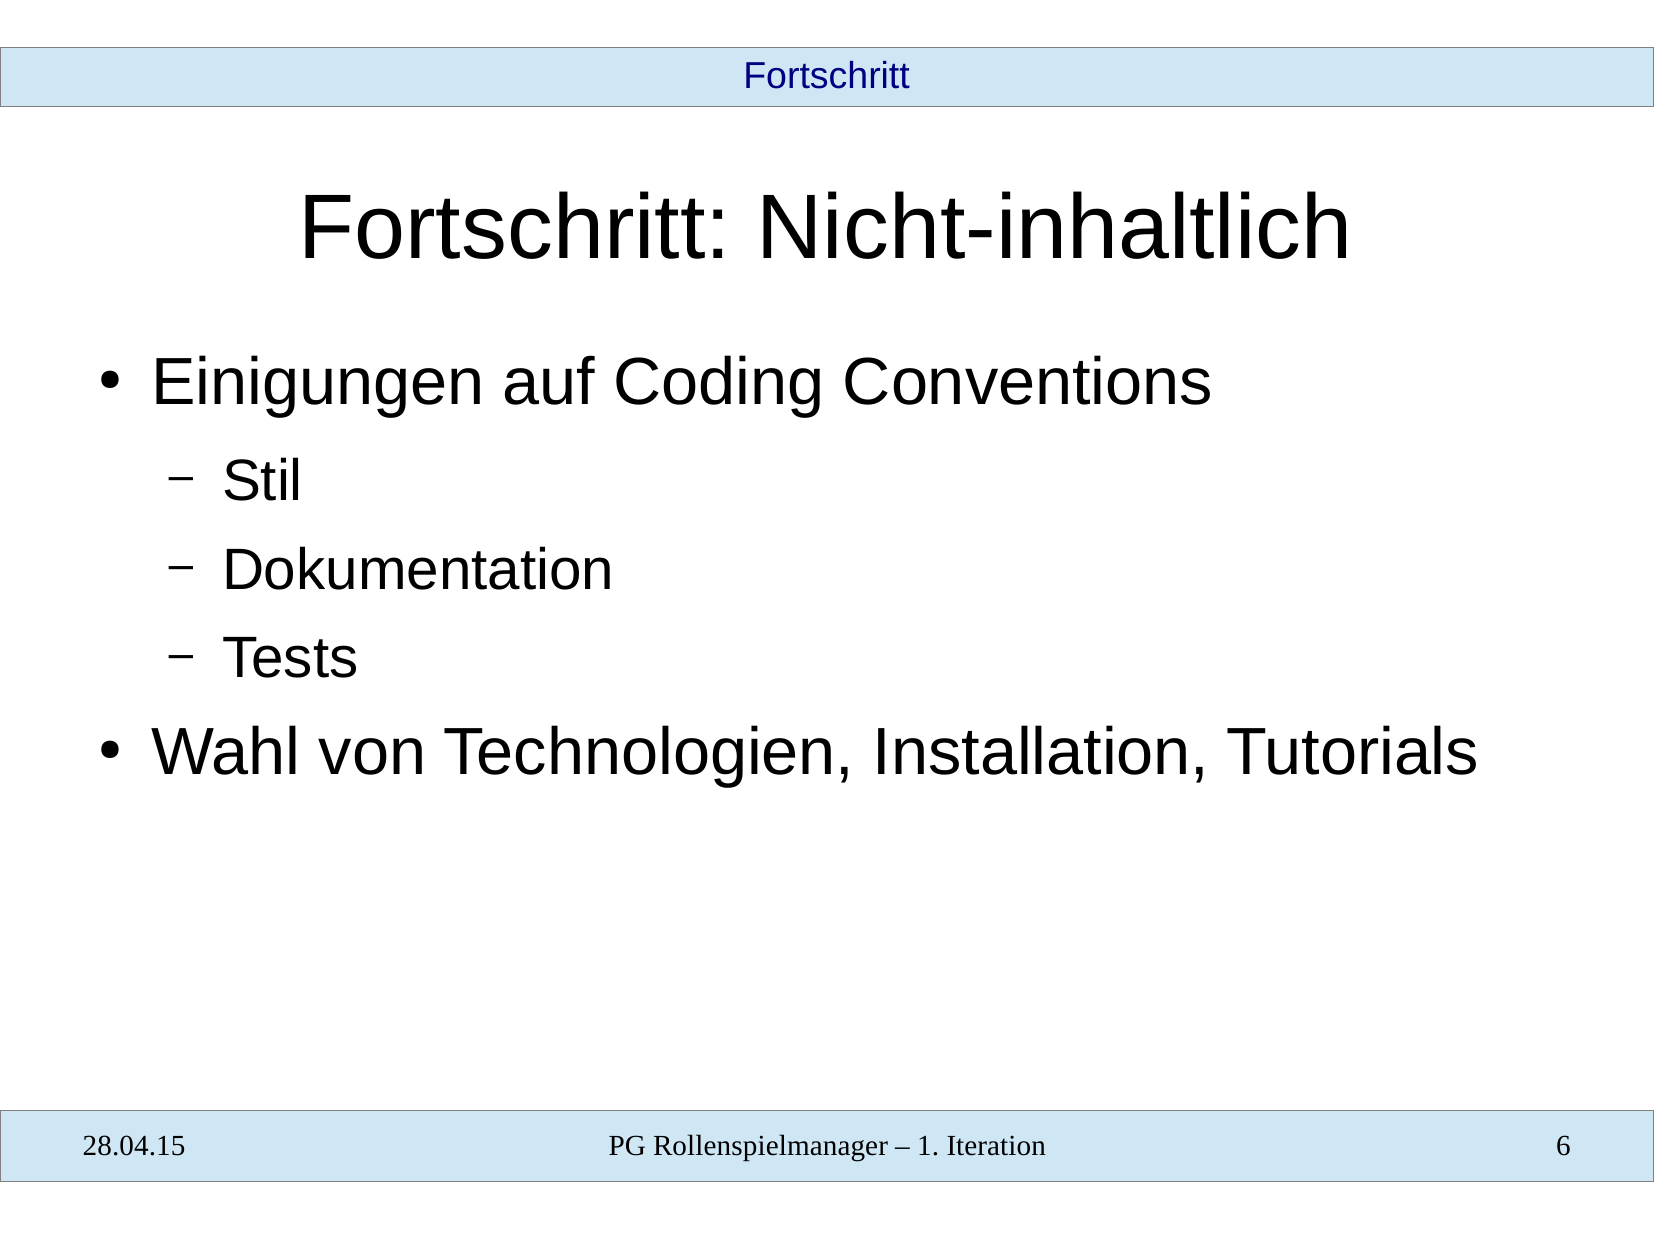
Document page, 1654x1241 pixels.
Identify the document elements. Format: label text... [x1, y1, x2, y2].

text_box Fortschritt [0, 47, 1654, 105]
list Einigungen auf Coding Conventions Stil Dokumentation Tests Wahl von Technologien, Installation, Tutorials [80, 343, 1536, 1063]
title Fortschritt: Nicht-inhaltlich [82, 123, 1571, 331]
